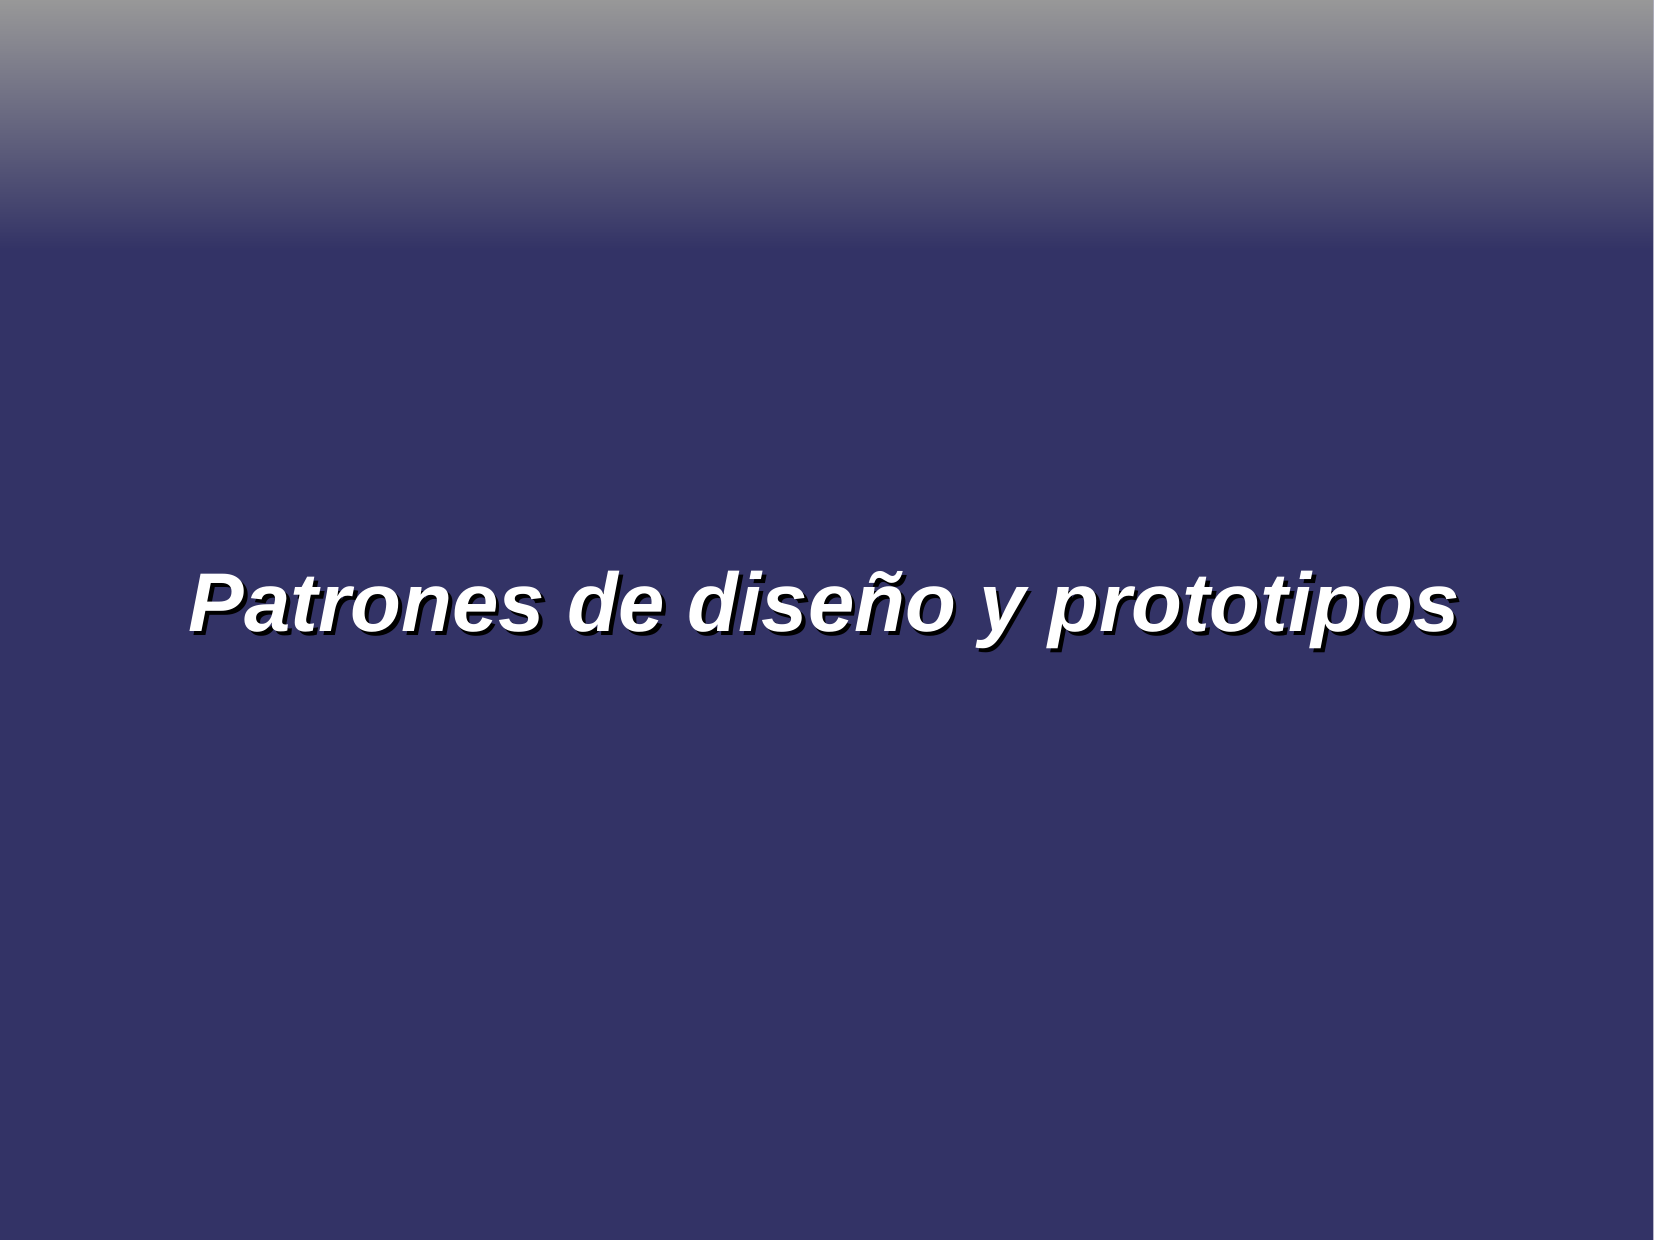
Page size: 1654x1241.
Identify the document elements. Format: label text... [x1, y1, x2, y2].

title Patrones de diseño y prototipos [118, 499, 1531, 707]
